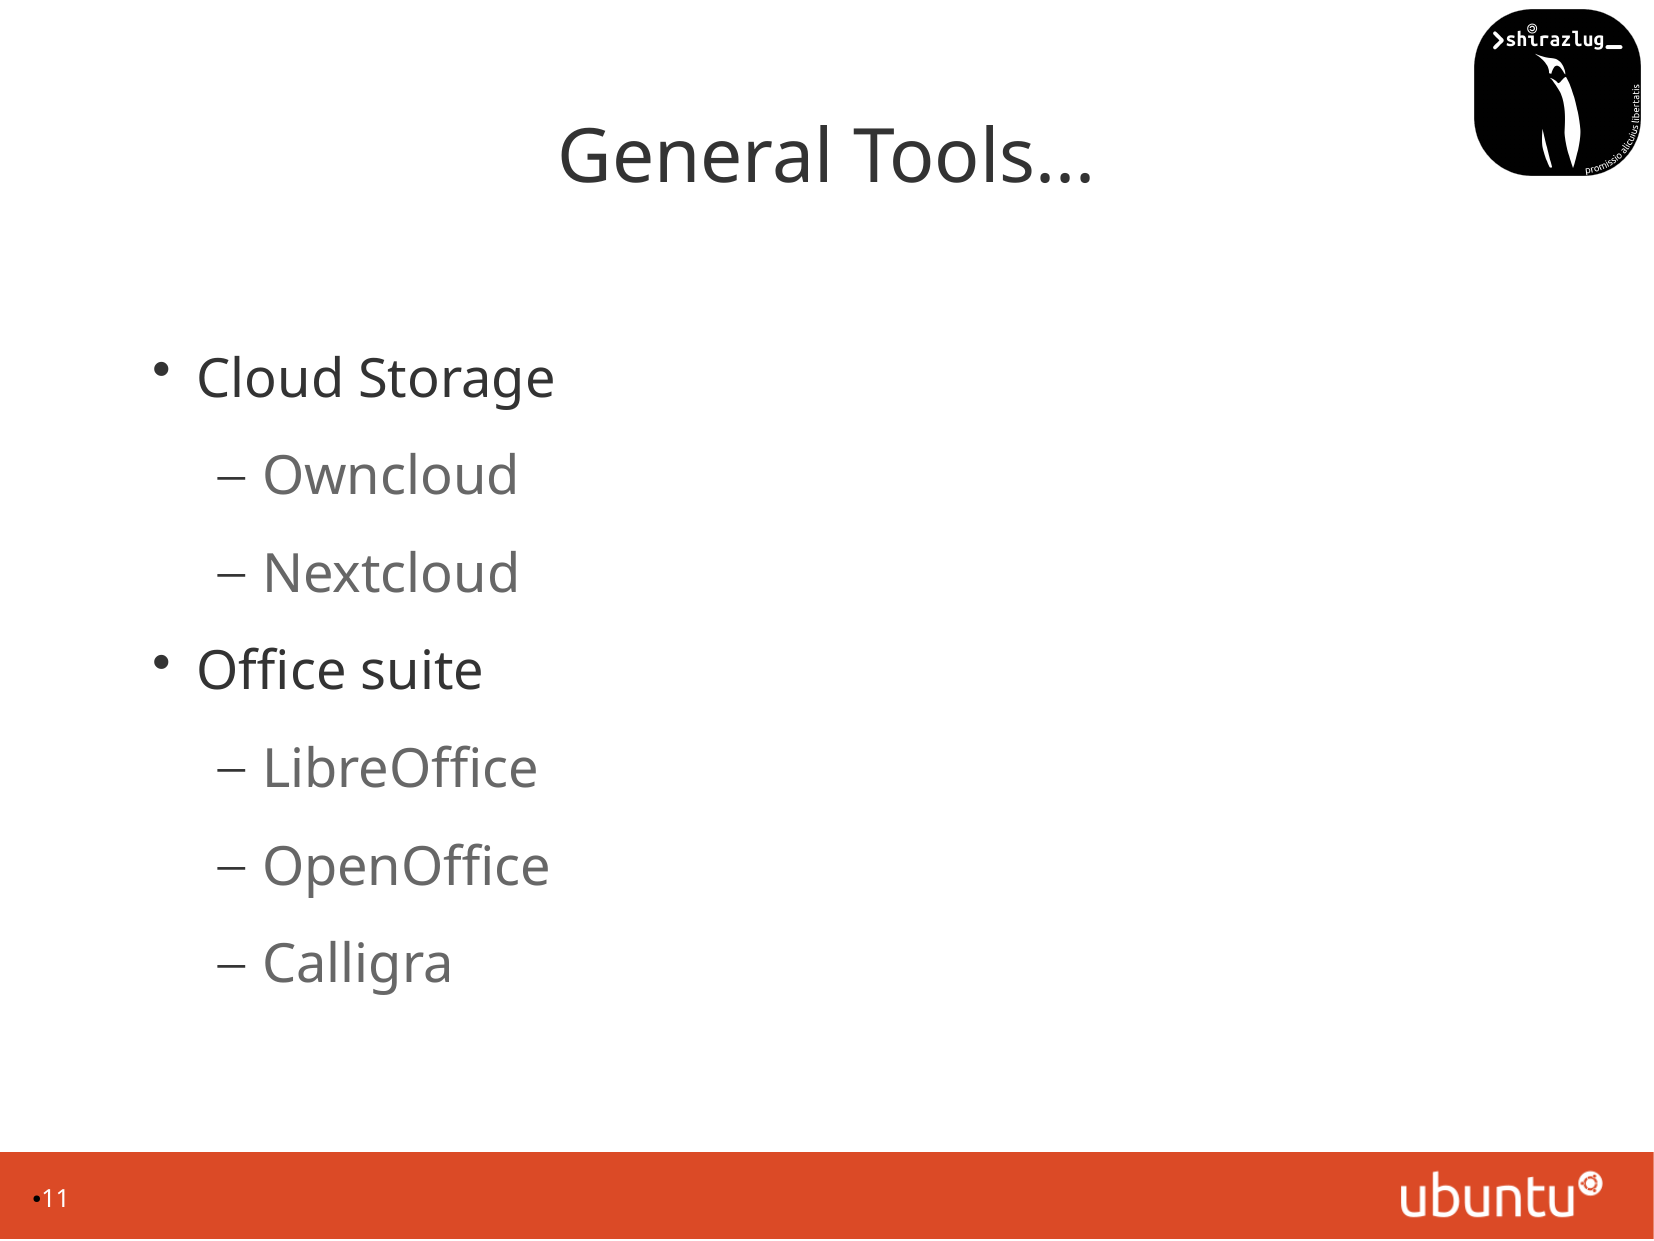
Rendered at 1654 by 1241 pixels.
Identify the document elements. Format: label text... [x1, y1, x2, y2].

picture [1474, 9, 1641, 176]
picture [0, 1152, 1654, 1239]
list Cloud Storage Owncloud Nextcloud Office suite LibreOffice OpenOffice Calligra [87, 301, 1579, 1022]
title General Tools... [82, 49, 1571, 257]
